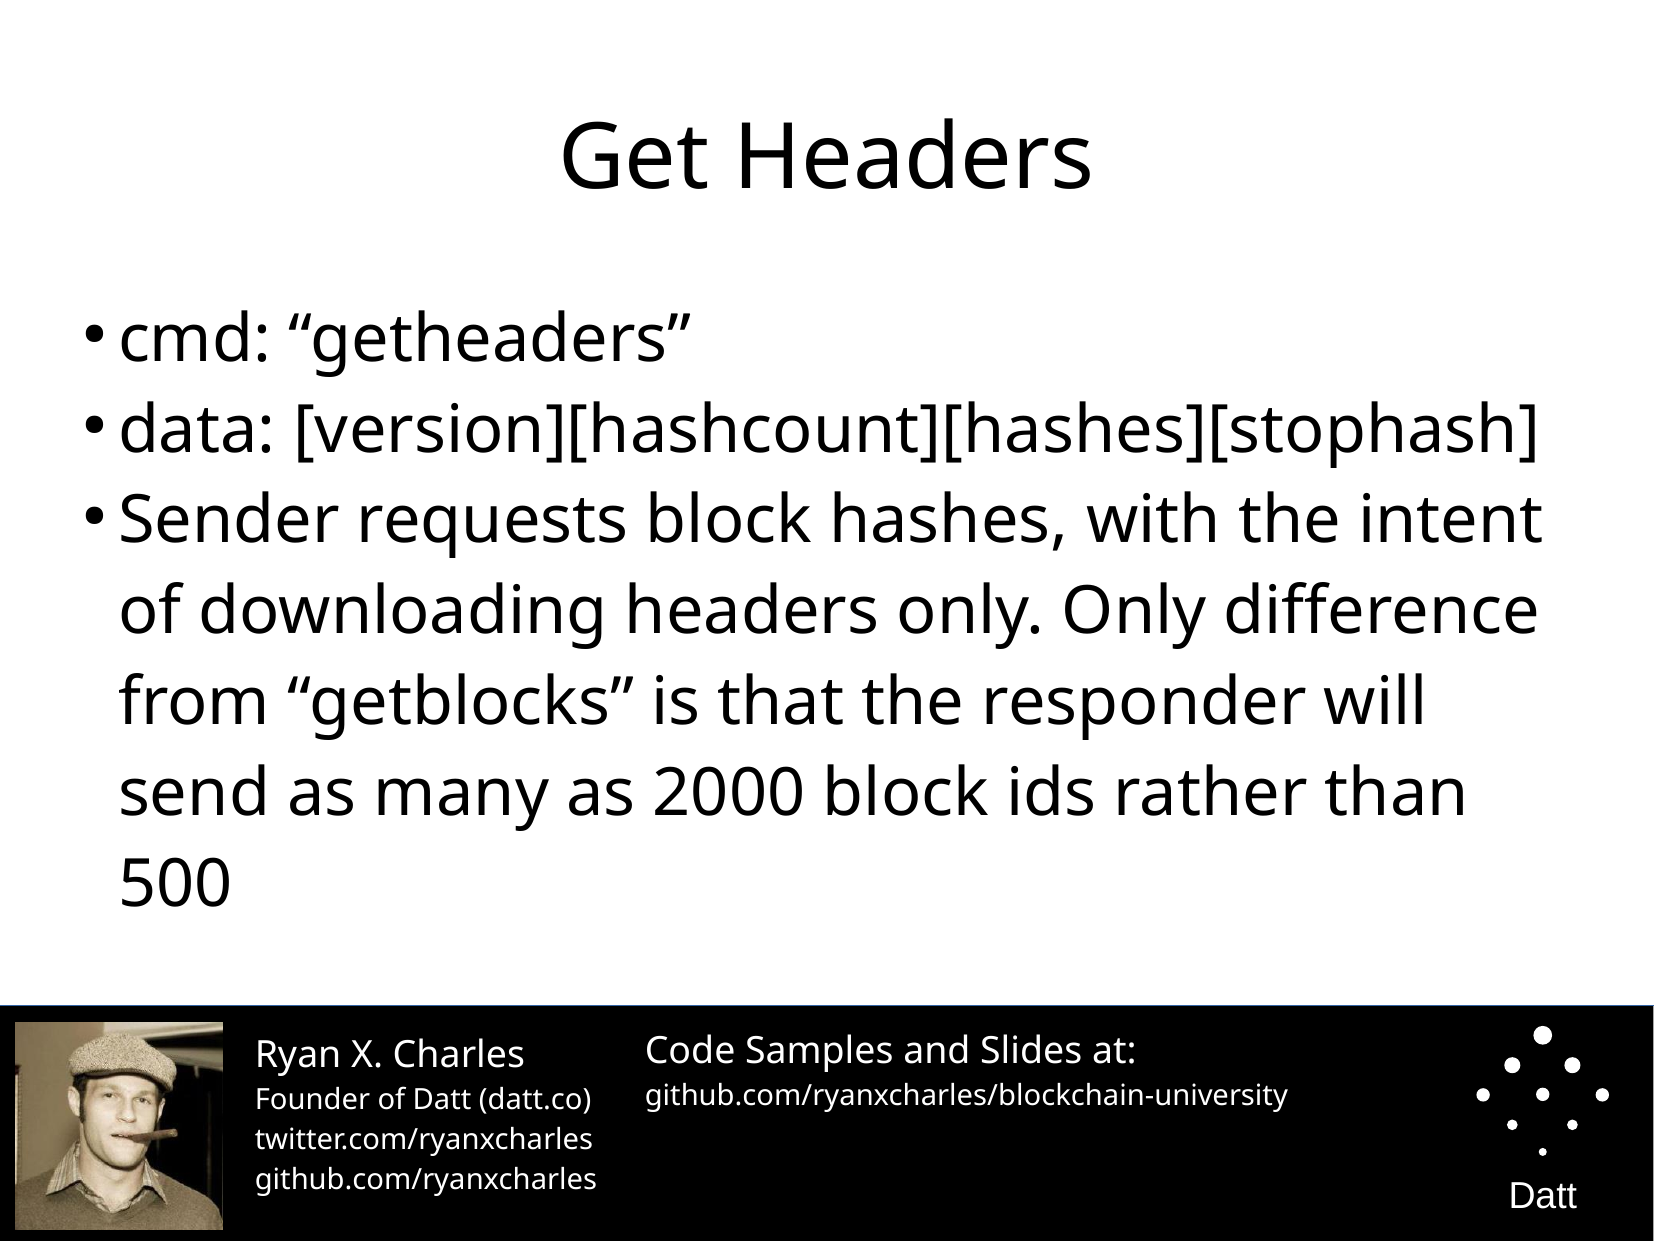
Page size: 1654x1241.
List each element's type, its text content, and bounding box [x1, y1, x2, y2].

picture [1475, 1023, 1611, 1159]
text_box Datt [1452, 1167, 1633, 1241]
text_box Ryan X. Charles Founder of Datt (datt.co) twitter.com/ryanxcharles github.com/ryanxcharles [240, 1020, 976, 1241]
text_box [0, 1005, 1654, 1241]
subtitle cmd: “getheaders” data: [version][hashcount][hashes][stophash] Sender requests block hashes, with the intent of downloading headers only. Only difference from “getblocks” is that the responder will send as many as 2000 block ids rather than 500 [82, 290, 1571, 1005]
picture [15, 1022, 223, 1231]
title Get Headers [82, 49, 1571, 257]
text_box Code Samples and Slides at: github.com/ryanxcharles/blockchain-university [630, 1015, 1403, 1156]
